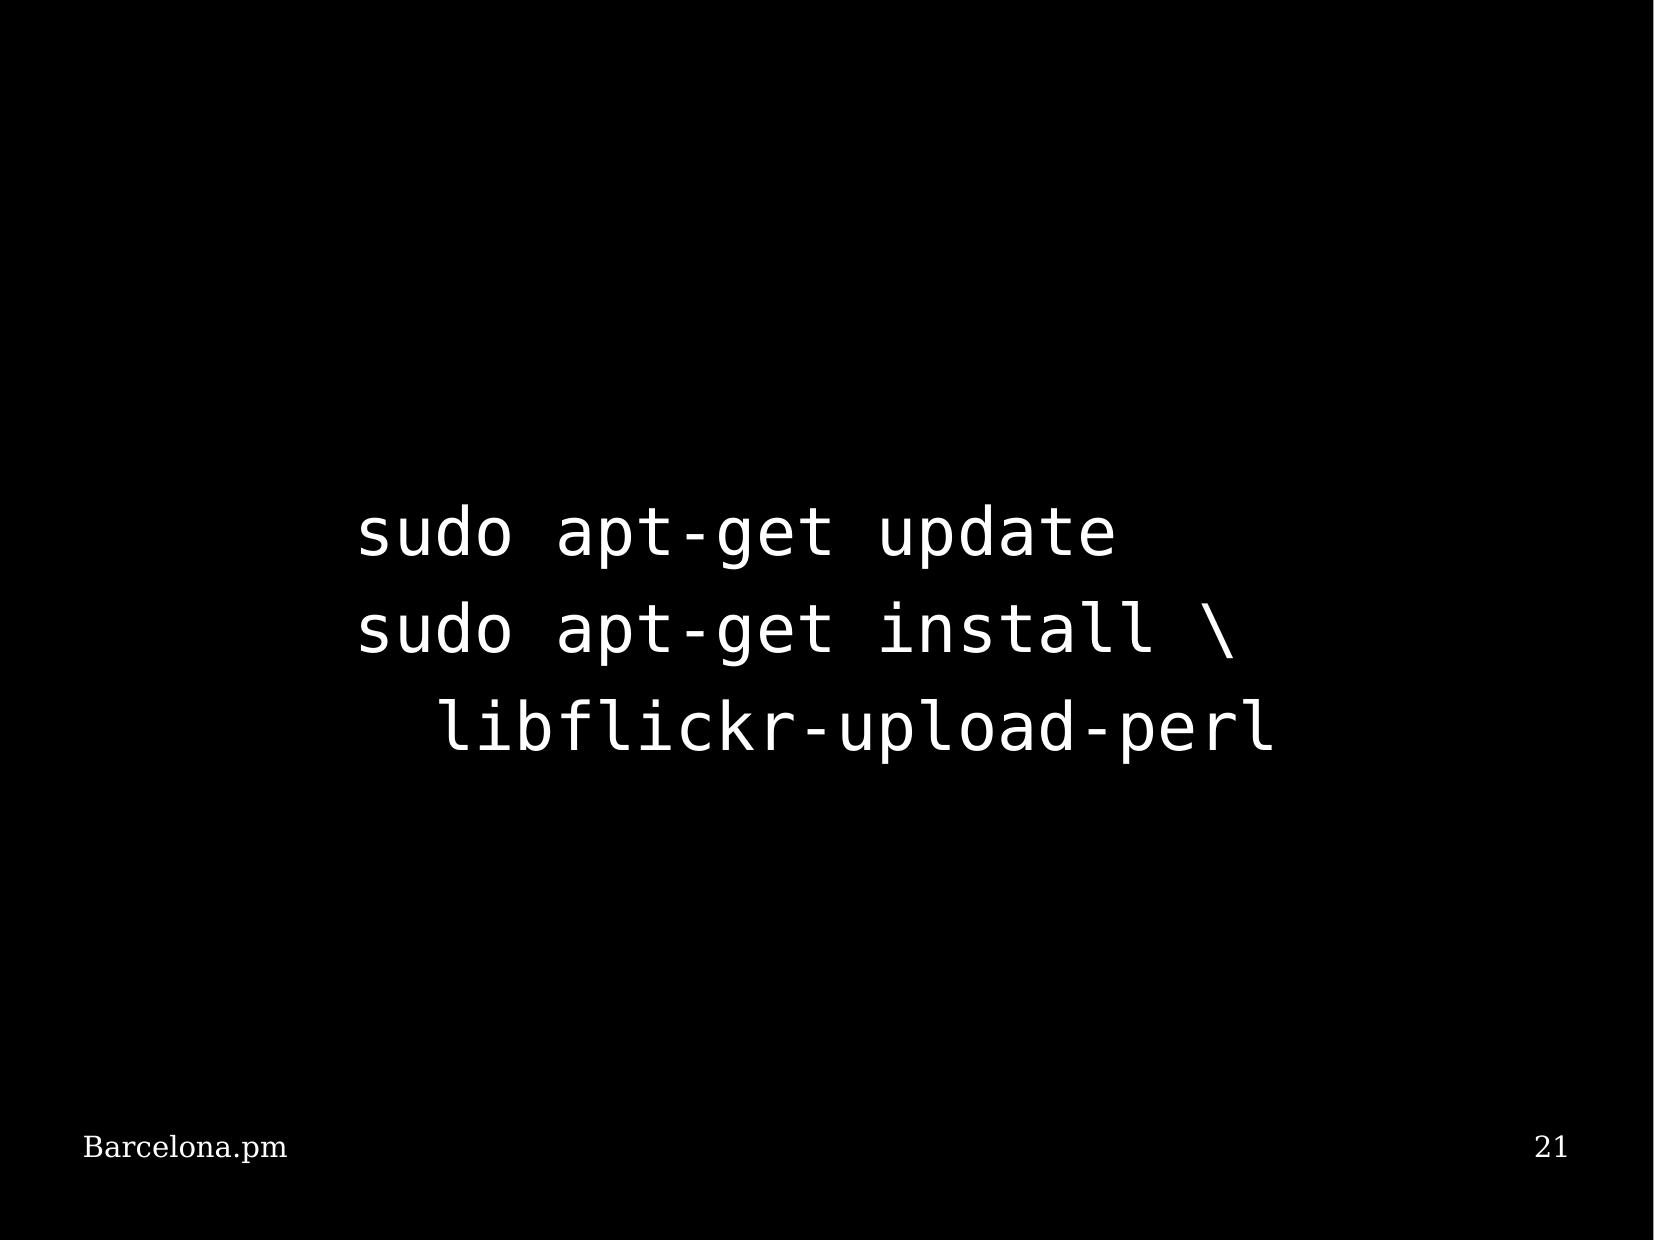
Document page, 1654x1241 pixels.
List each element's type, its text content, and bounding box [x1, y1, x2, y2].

title sudo apt-get update sudo apt-get install \ libflickr-upload-perl [354, 177, 1300, 1063]
